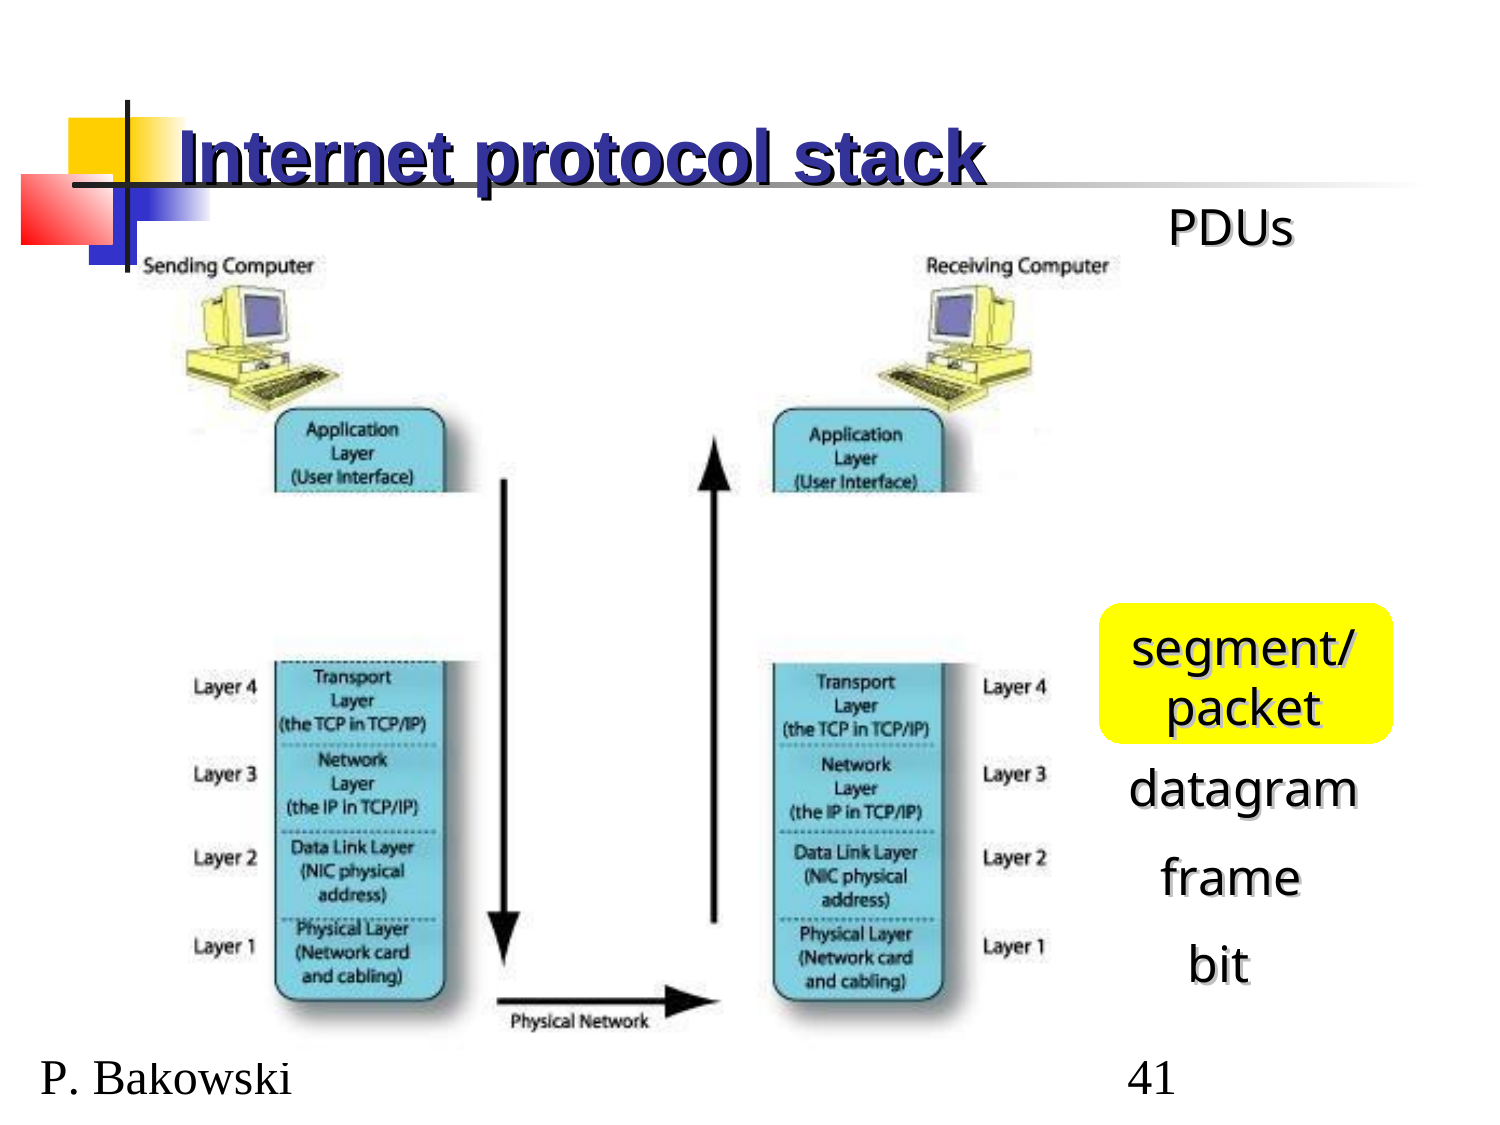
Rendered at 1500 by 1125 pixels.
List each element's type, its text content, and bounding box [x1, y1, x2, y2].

text_box PDUs [1087, 187, 1376, 263]
text_box frame [1087, 837, 1376, 913]
text_box [1388, 610, 1394, 736]
title Internet protocol stack [162, 99, 1400, 288]
text_box datagram [1100, 749, 1388, 825]
text_box [1108, 602, 1385, 607]
text_box segment/packet [1100, 607, 1388, 744]
picture [137, 221, 1138, 1063]
text_box bit [1074, 924, 1363, 1001]
